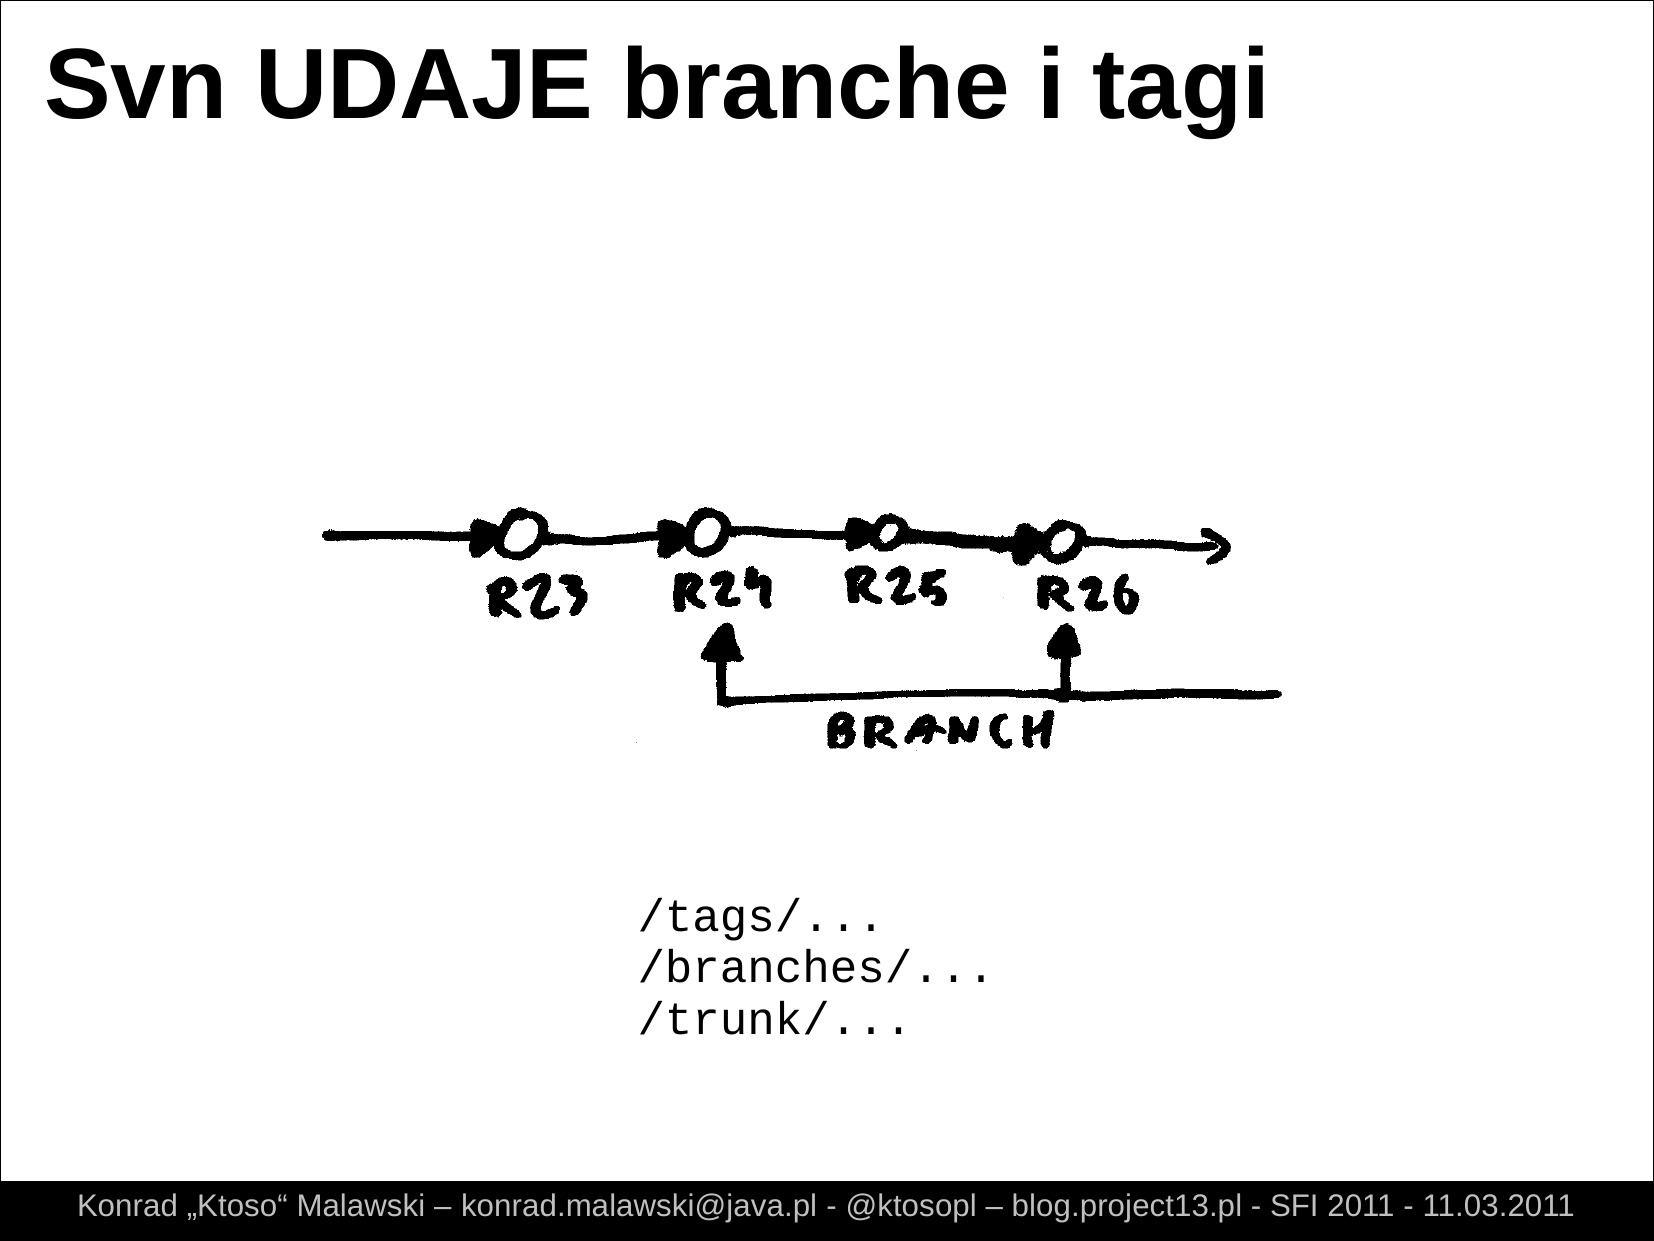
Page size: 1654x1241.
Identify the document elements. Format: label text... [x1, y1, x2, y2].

text_box Svn UDAJE branche i tagi [29, 21, 1625, 148]
text_box /tags/... /branches/... /trunk/... [622, 885, 1010, 1056]
text_box Konrad „Ktoso“ Malawski – konrad.malawski@java.pl - @ktosopl – blog.project13.pl - SFI 2011 - 11.03.2011 [0, 1181, 1654, 1238]
picture [301, 472, 1352, 768]
